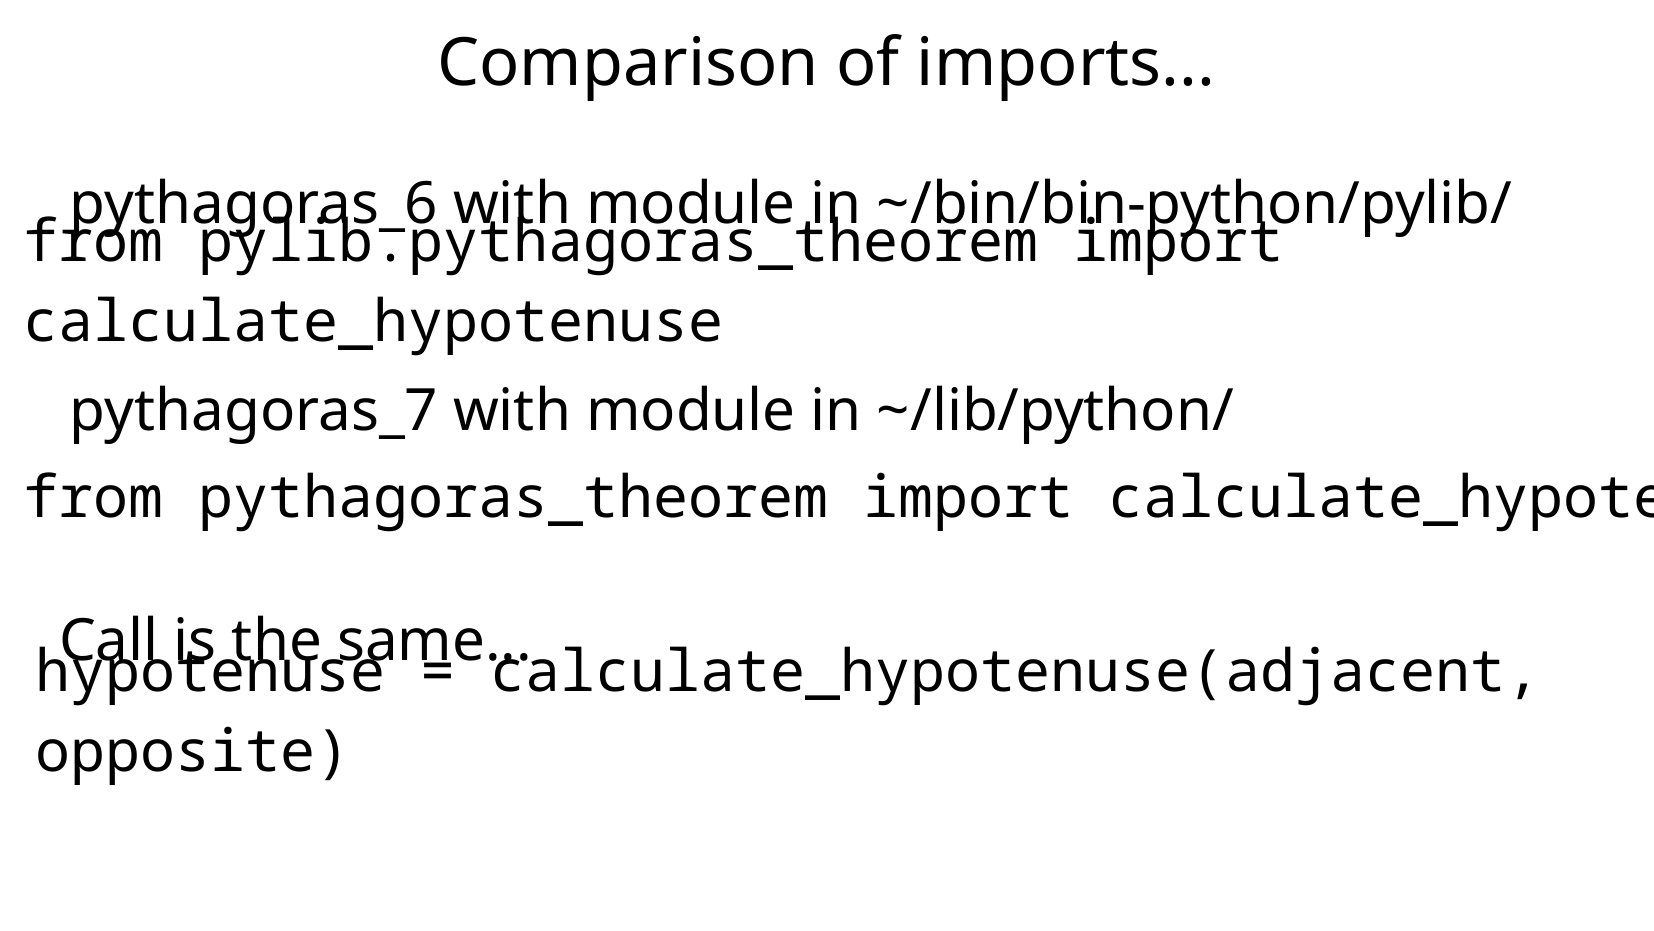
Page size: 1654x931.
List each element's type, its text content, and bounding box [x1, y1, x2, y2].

text_box Call is the same... [59, 590, 1548, 685]
text_box hypotenuse = calculate_hypotenuse(adjacent, opposite) [35, 673, 1654, 745]
text_box from pythagoras_theorem import calculate_hypotenuse [23, 465, 1654, 524]
text_box pythagoras_6 with module in ~/bin/bin-python/pylib/ [70, 153, 1559, 249]
text_box from pylib.pythagoras_theorem import calculate_hypotenuse [23, 249, 1654, 309]
title Comparison of imports... [82, 7, 1571, 113]
text_box pythagoras_7 with module in ~/lib/python/ [70, 360, 1559, 455]
